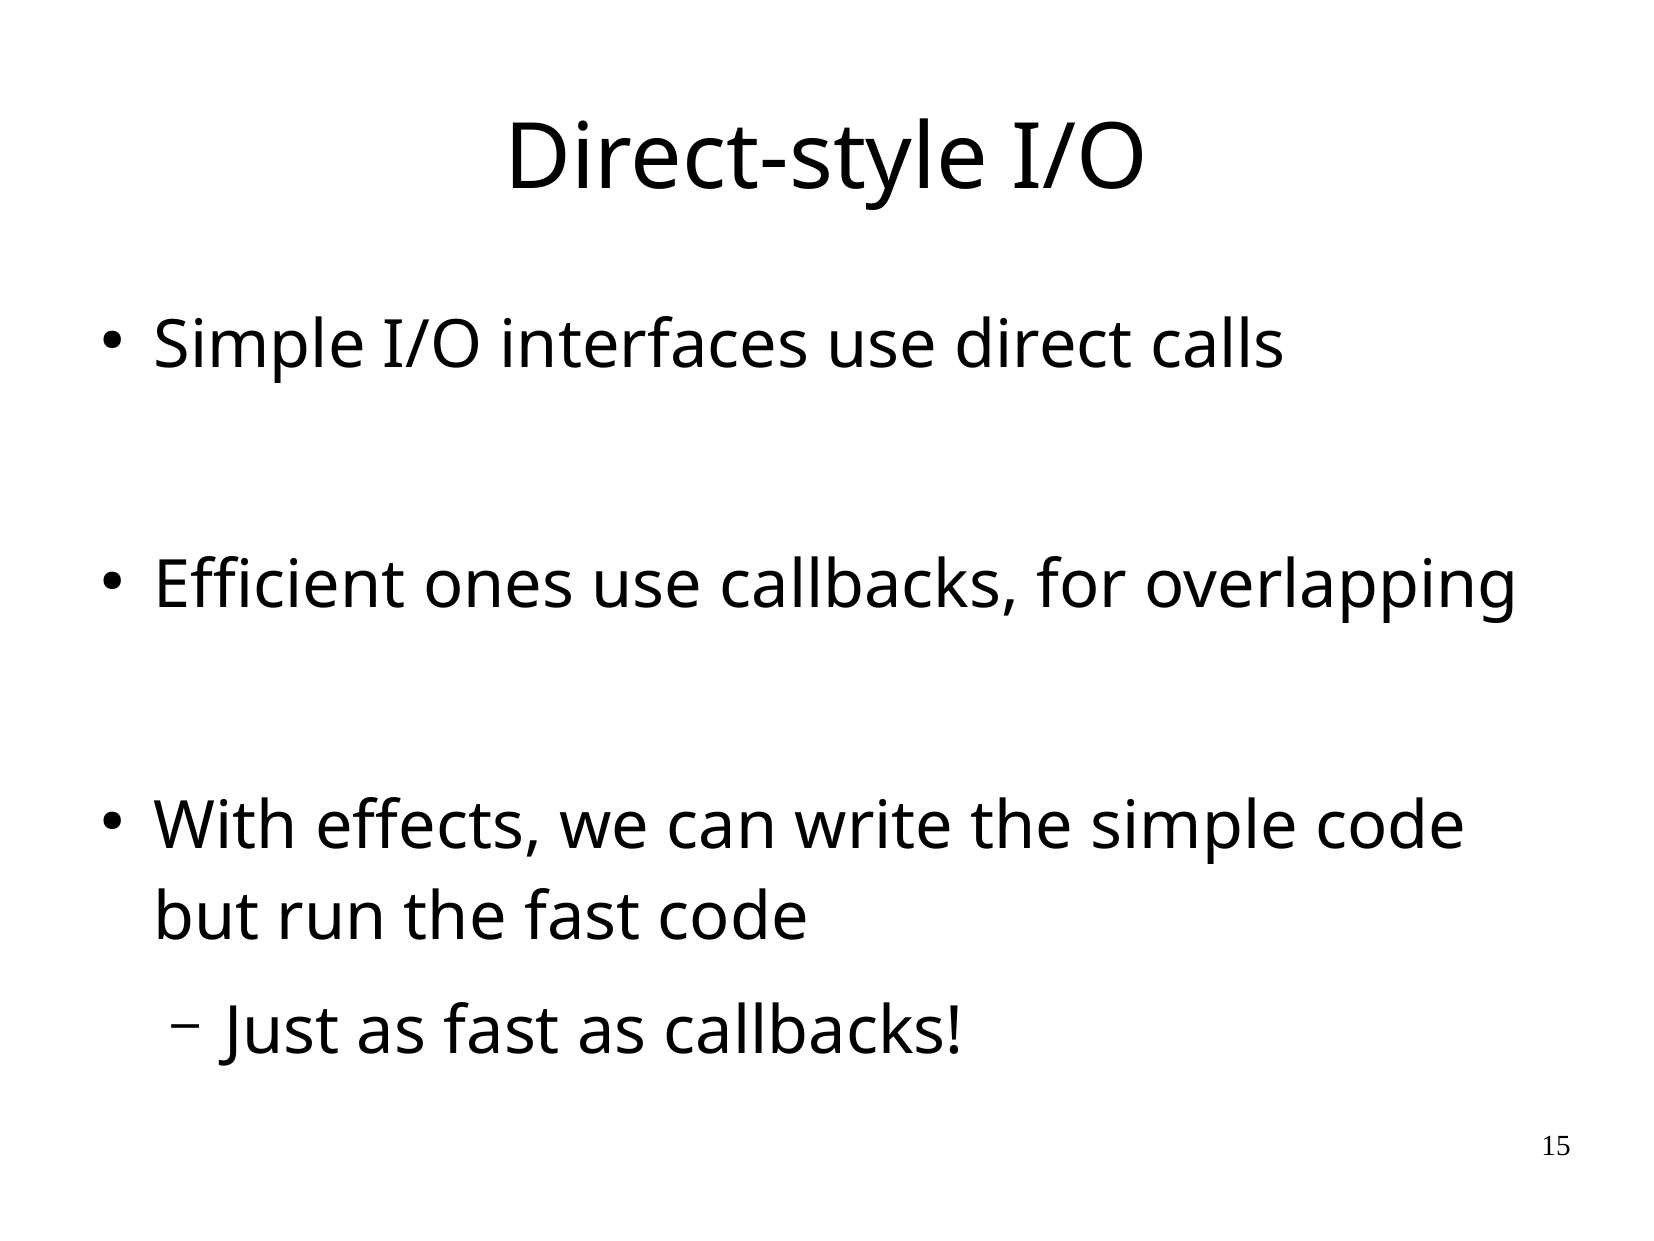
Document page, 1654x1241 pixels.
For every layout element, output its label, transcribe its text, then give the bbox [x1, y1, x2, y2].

title Direct-style I/O [82, 49, 1571, 257]
list Simple I/O interfaces use direct calls Efficient ones use callbacks, for overlapping With effects, we can write the simple code but run the fast code Just as fast as callbacks! [82, 296, 1571, 1105]
